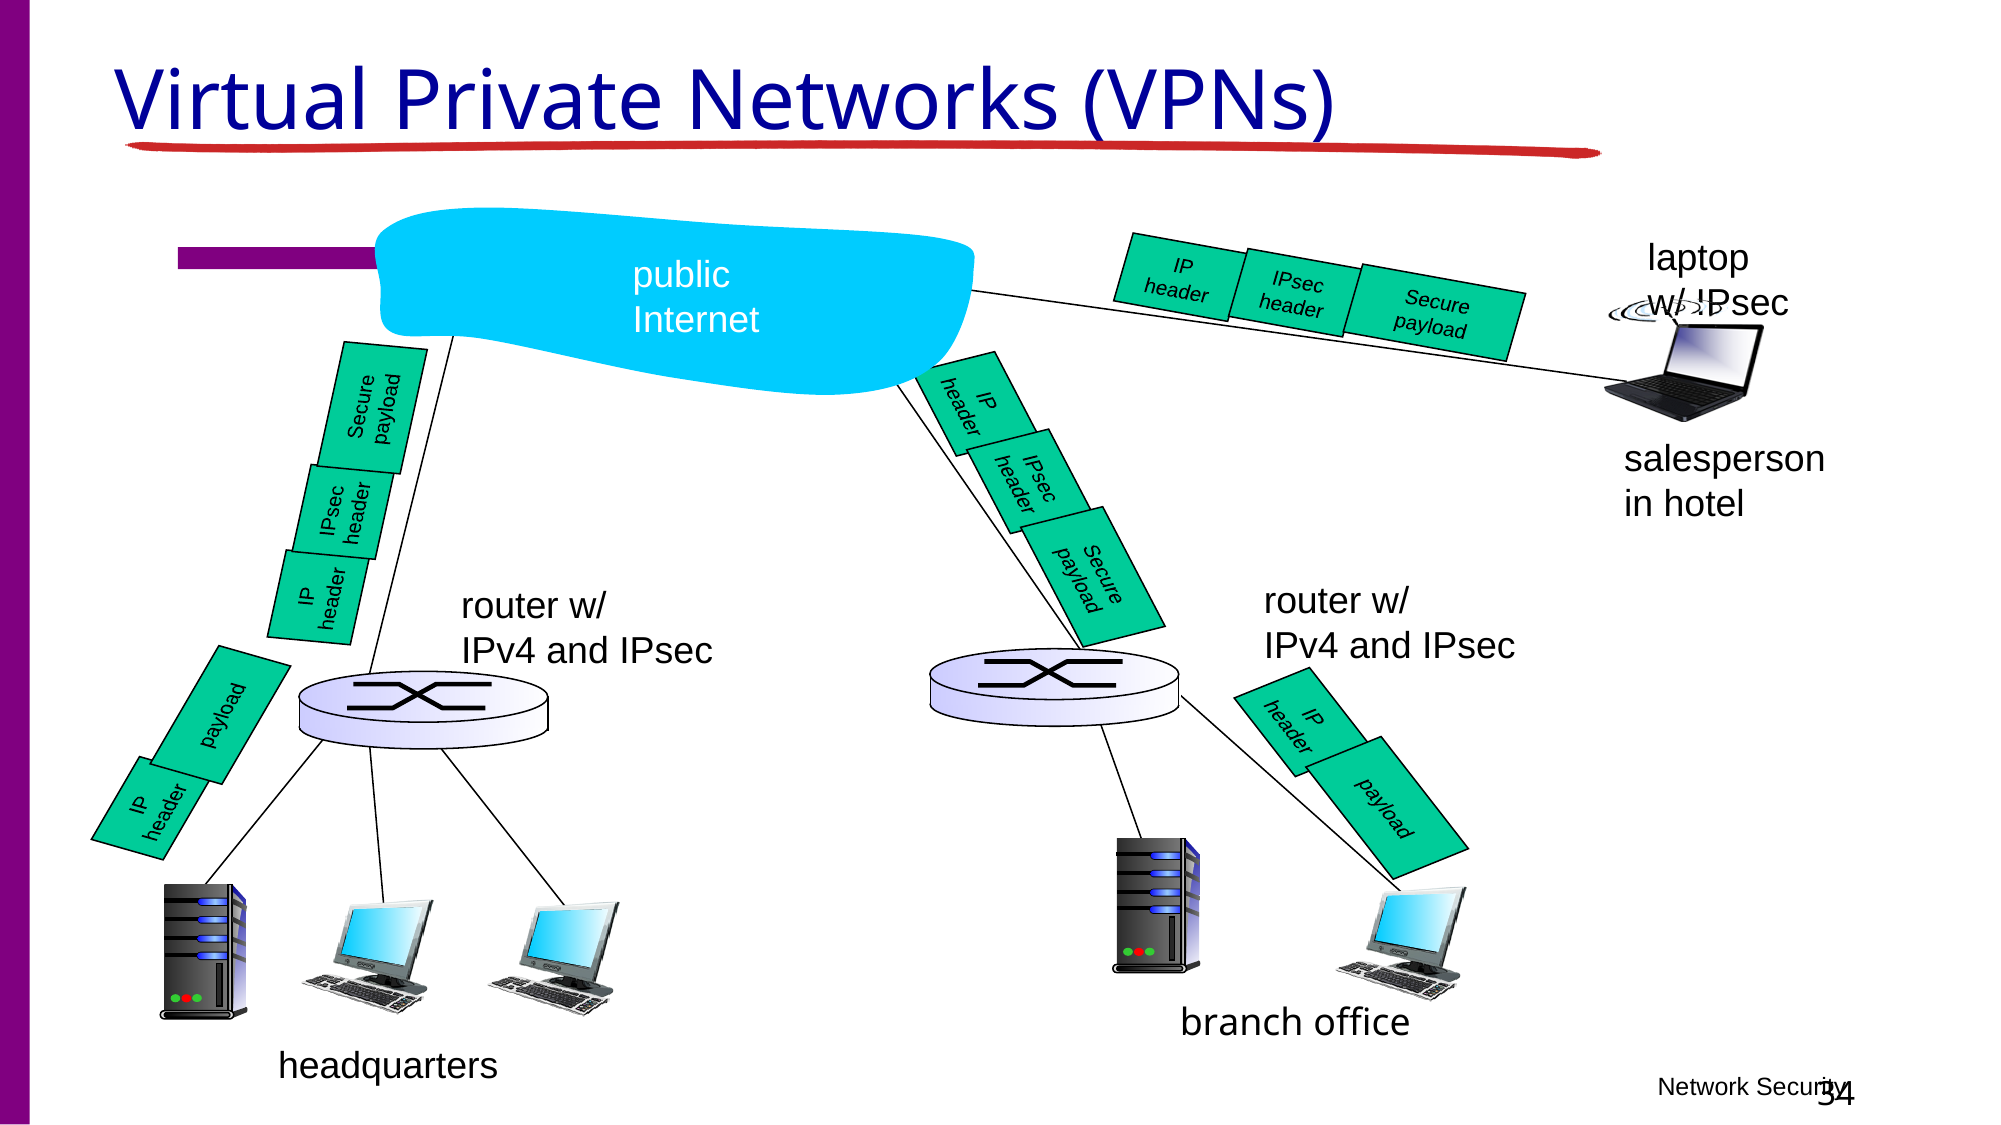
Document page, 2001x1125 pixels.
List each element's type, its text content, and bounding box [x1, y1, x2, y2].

text_box Network Security [1016, 1062, 1862, 1114]
text_box IP header [91, 756, 210, 860]
text_box [527, 909, 609, 968]
text_box salesperson in hotel [1609, 426, 1841, 533]
text_box Virtual Private Networks (VPNs) [100, 38, 1801, 156]
text_box IPsec header [1228, 248, 1361, 337]
text_box IPsec header [292, 464, 394, 560]
text_box [299, 671, 548, 749]
text_box [930, 648, 1179, 727]
text_box IPsec header [966, 429, 1091, 534]
picture [1304, 881, 1471, 1010]
text_box branch office [1165, 989, 1427, 1051]
text_box IP header [267, 549, 370, 645]
text_box Secure payload [317, 341, 428, 474]
text_box payload [1305, 736, 1469, 880]
text_box IP header [1234, 674, 1367, 777]
text_box IP header [915, 351, 1037, 457]
text_box [341, 906, 423, 966]
text_box router w/ IPv4 and IPsec [1249, 568, 1531, 674]
text_box Secure payload [1020, 506, 1166, 647]
picture [456, 896, 624, 1025]
text_box [374, 207, 975, 395]
text_box Secure payload [1343, 264, 1526, 362]
text_box payload [150, 645, 291, 785]
picture [270, 894, 438, 1023]
picture [1604, 296, 1764, 422]
text_box [160, 884, 248, 1019]
text_box IP header [1113, 233, 1246, 322]
text_box [1375, 893, 1457, 953]
text_box router w/ IPv4 and IPsec [446, 573, 728, 680]
text_box public Internet [617, 242, 775, 348]
text_box [1112, 838, 1201, 973]
text_box headquarters [263, 1032, 514, 1094]
picture [119, 135, 1619, 164]
text_box laptop w/ IPsec [1632, 225, 1805, 331]
